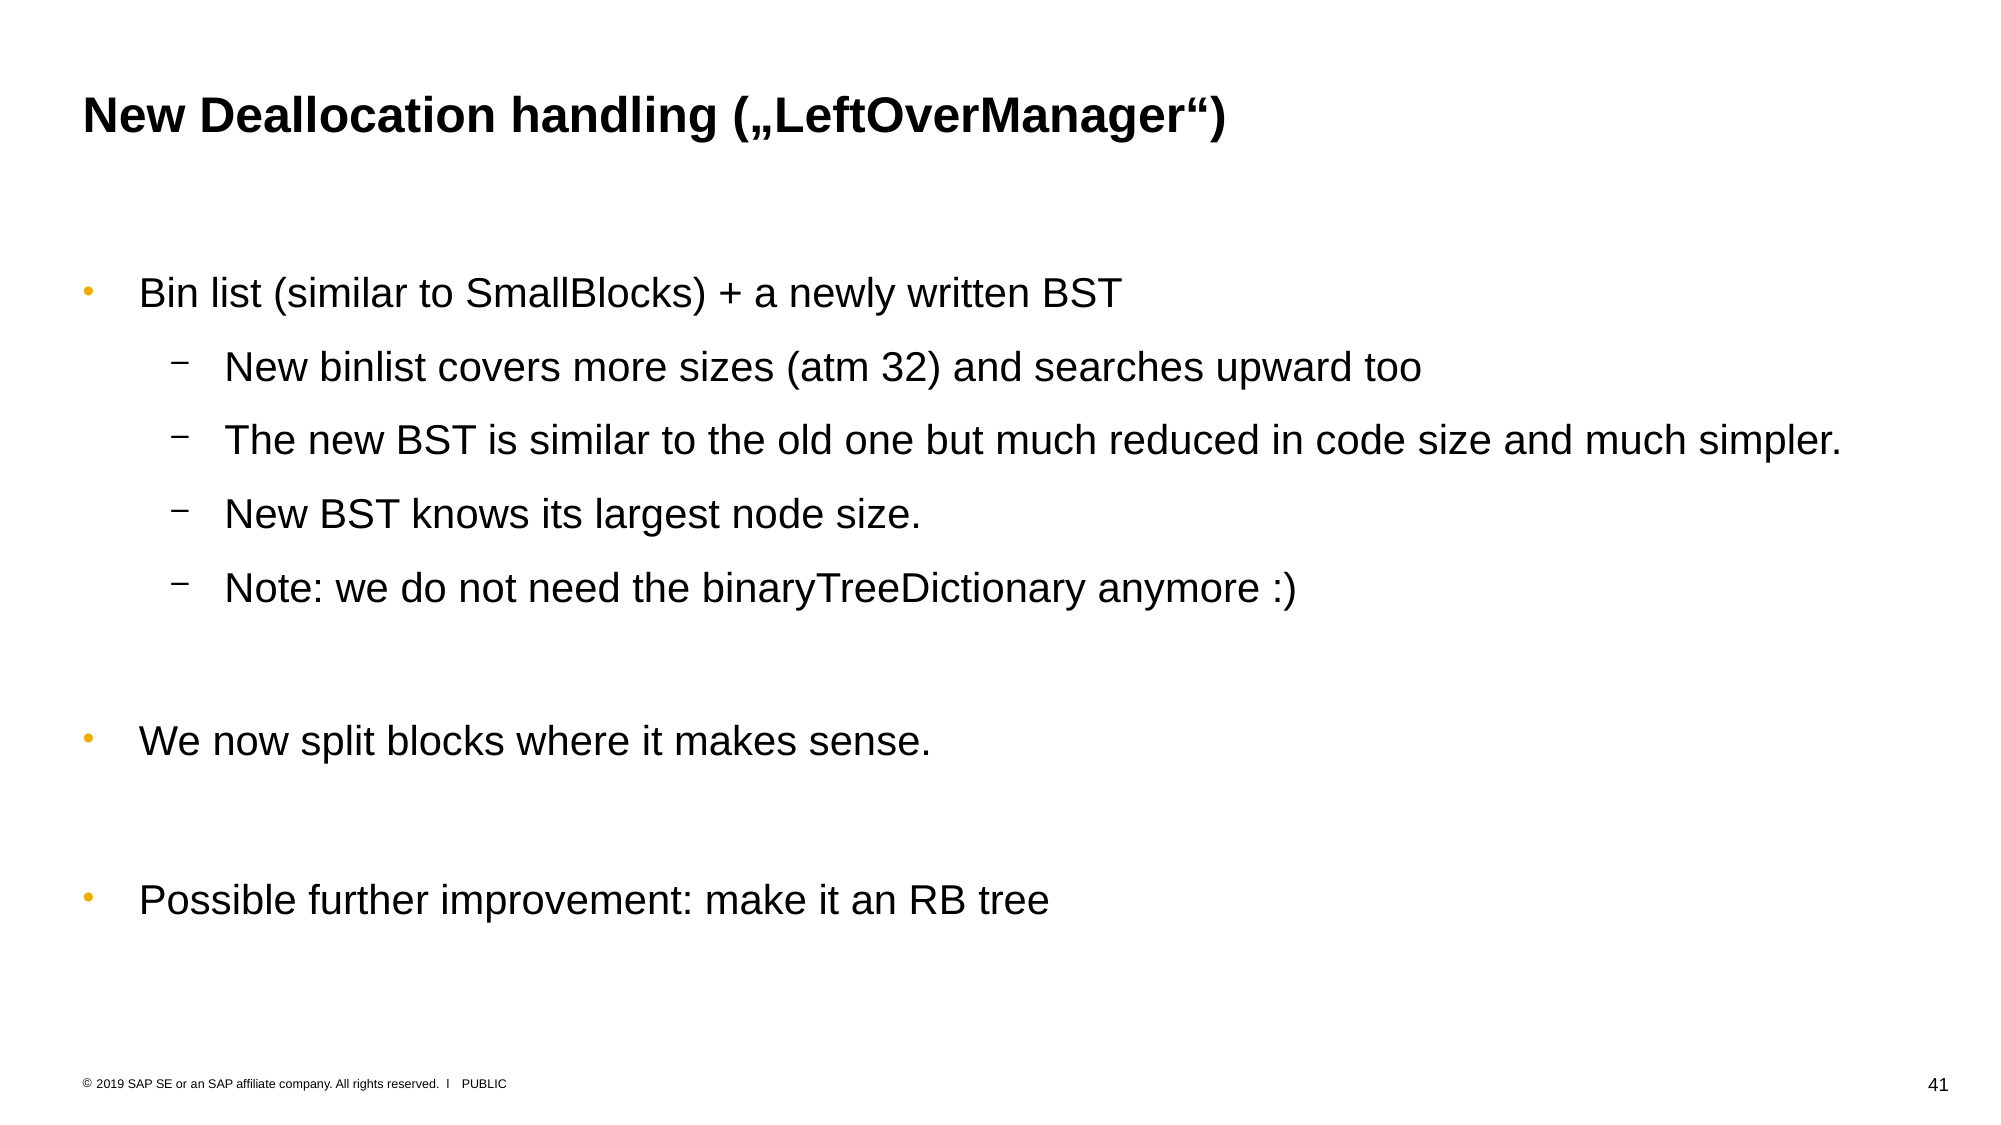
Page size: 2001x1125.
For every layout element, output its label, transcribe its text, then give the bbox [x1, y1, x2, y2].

list Bin list (similar to SmallBlocks) + a newly written BST New binlist covers more sizes (atm 32) and searches upward too The new BST is similar to the old one but much reduced in code size and much simpler. New BST knows its largest node size. Note: we do not need the binaryTreeDictionary anymore :) We now split blocks where it makes sense. Possible further improvement: make it an RB tree [82, 265, 1918, 1040]
title New Deallocation handling („LeftOverManager“) [82, 82, 1918, 144]
